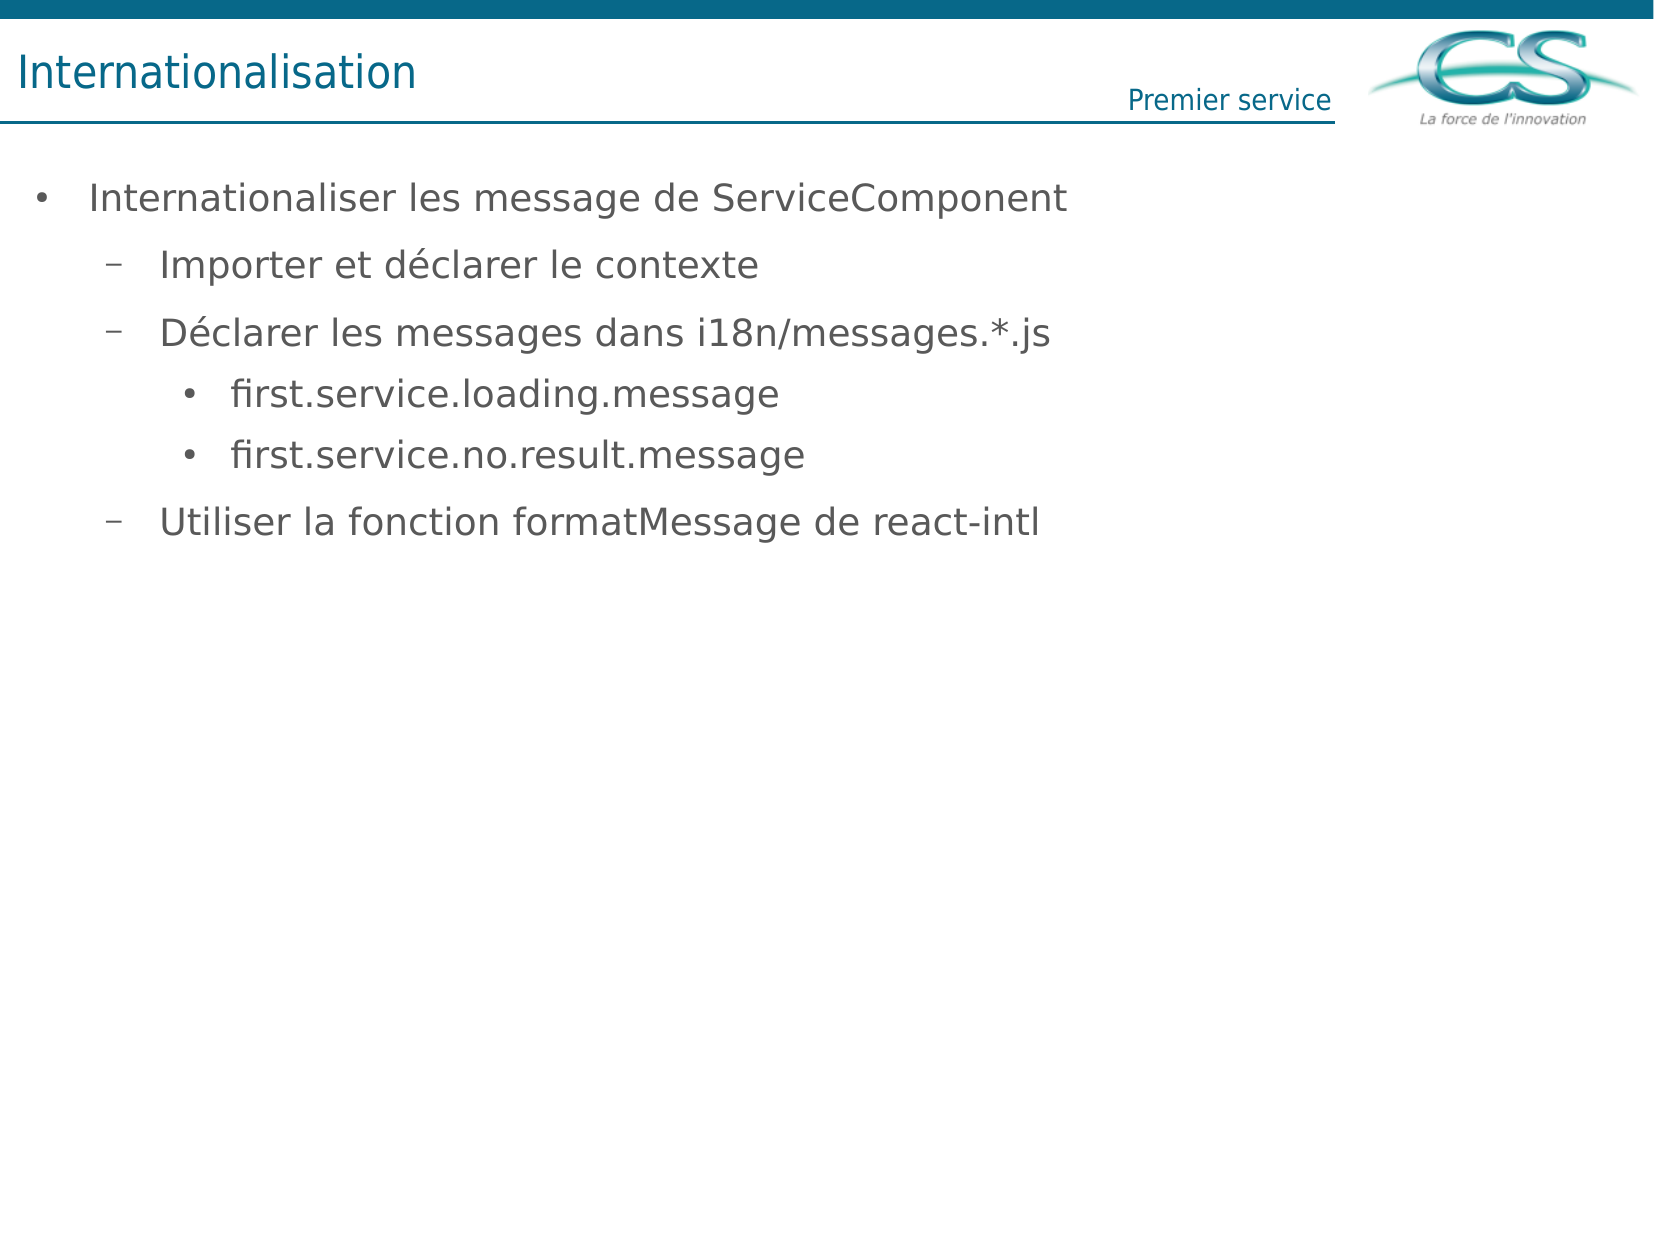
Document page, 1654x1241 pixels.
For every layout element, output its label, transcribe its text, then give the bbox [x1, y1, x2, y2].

list Internationaliser les message de ServiceComponent Importer et déclarer le contexte Déclarer les messages dans i18n/messages.*.js first.service.loading.message first.service.no.result.message Utiliser la fonction formatMessage de react-intl [17, 177, 1630, 1217]
picture [1368, 28, 1642, 128]
title Internationalisation [17, 46, 1368, 106]
text_box Premier service [1116, 71, 1359, 164]
